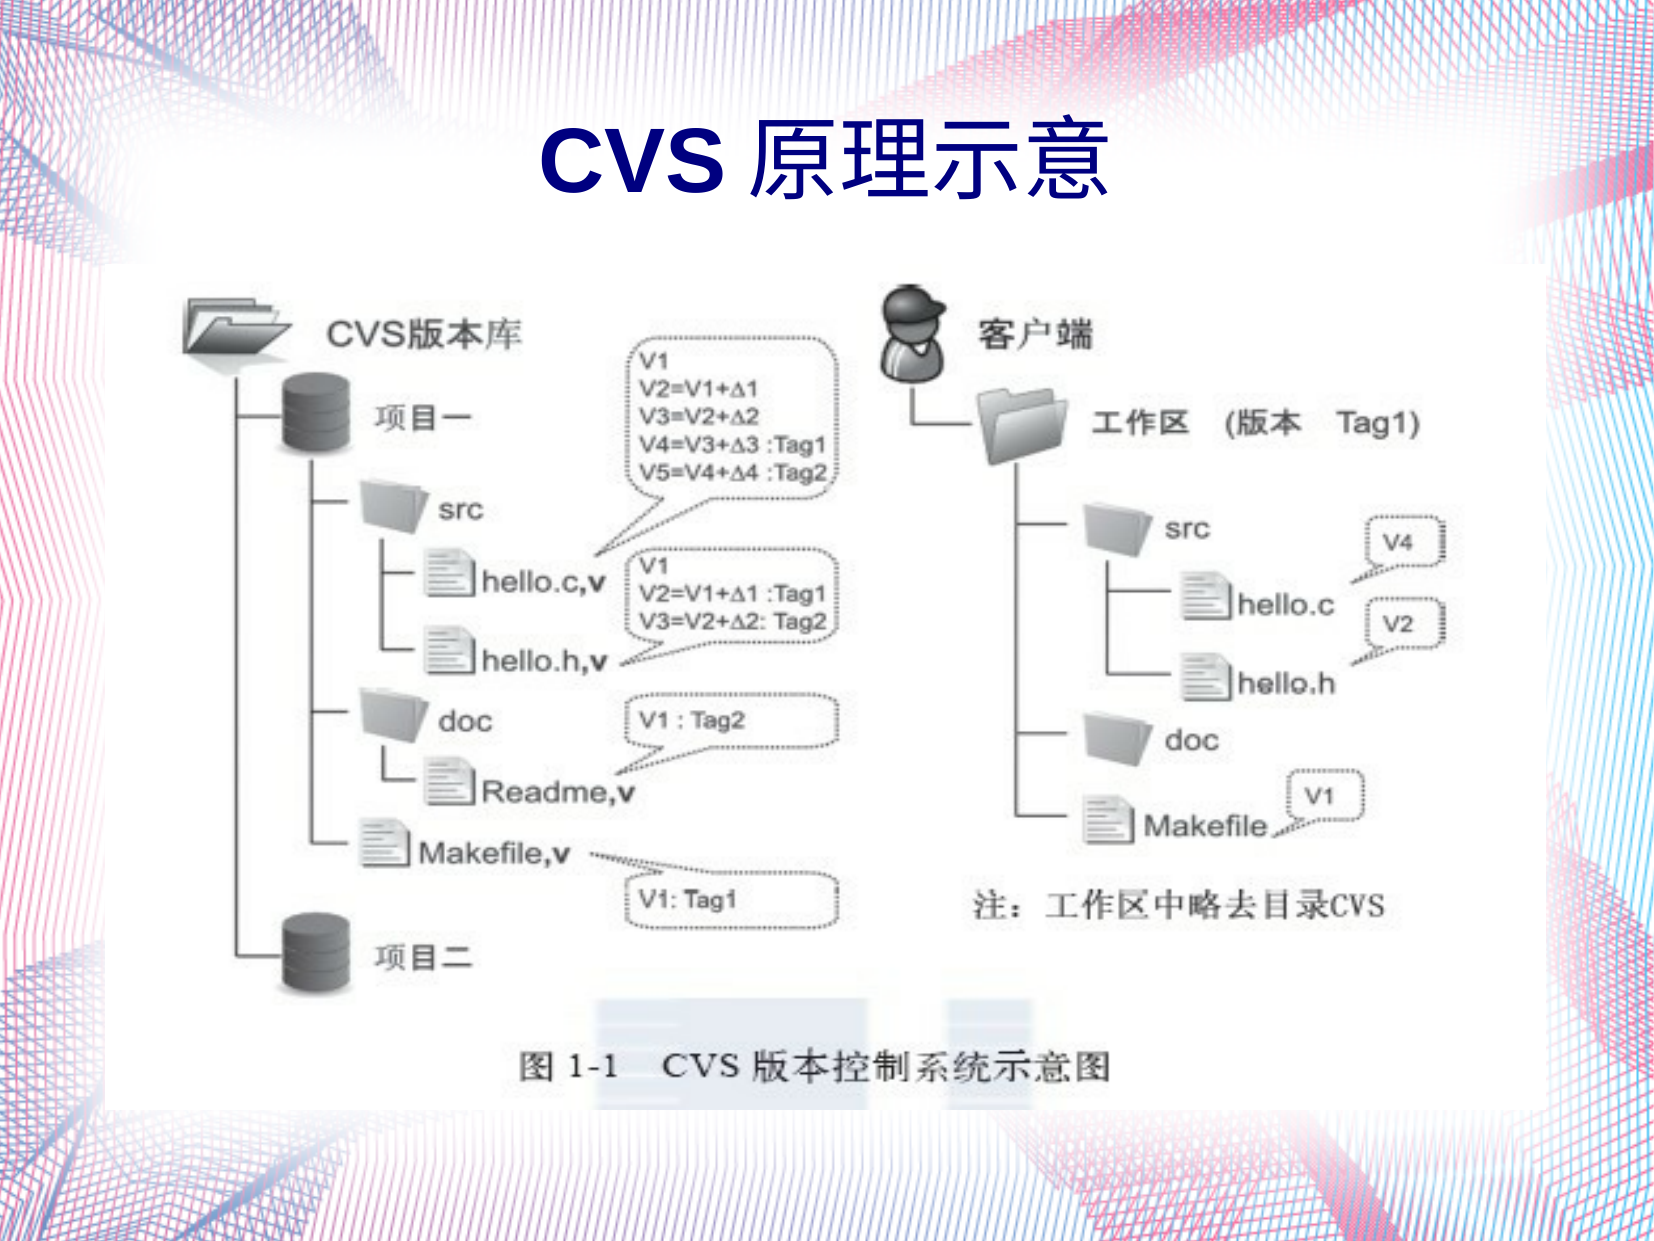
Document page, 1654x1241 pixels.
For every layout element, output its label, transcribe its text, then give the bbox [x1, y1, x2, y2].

title CVS原理示意 [82, 49, 1571, 257]
picture [0, 0, 1654, 1241]
